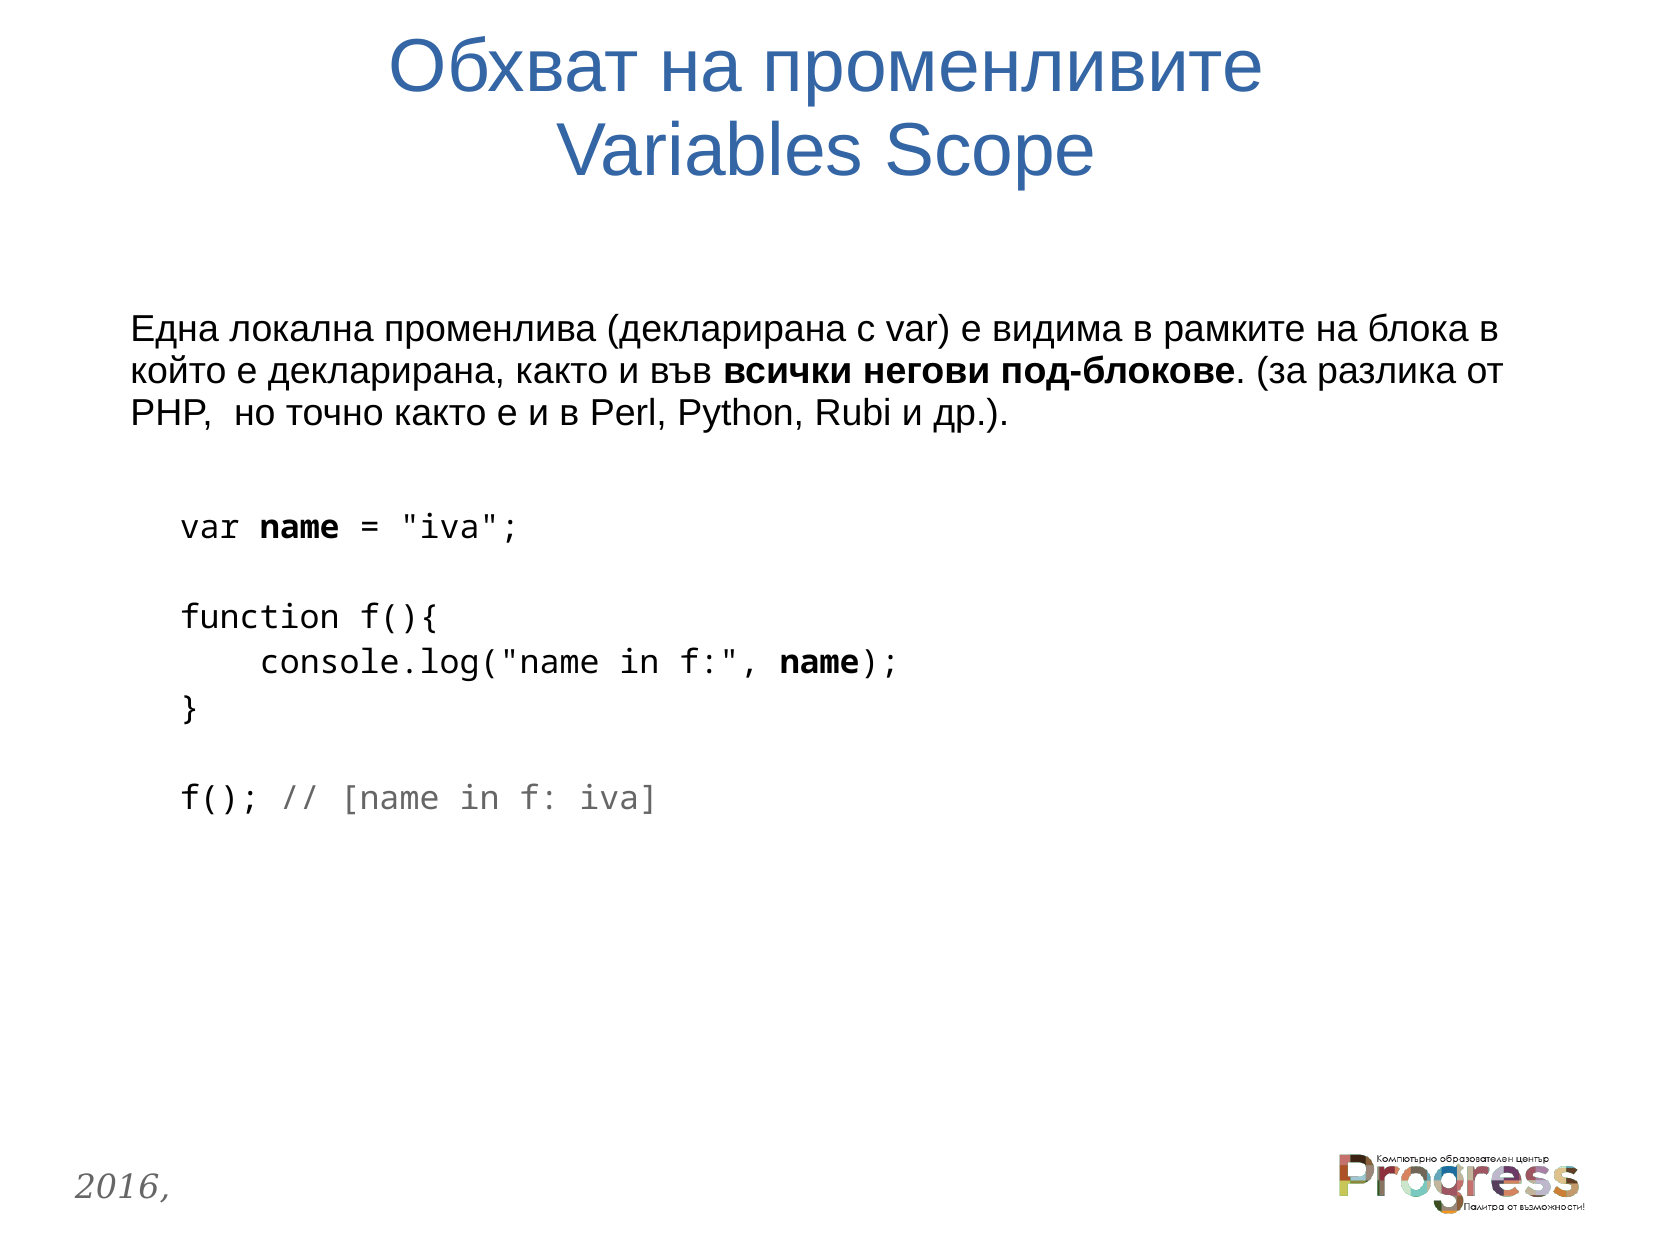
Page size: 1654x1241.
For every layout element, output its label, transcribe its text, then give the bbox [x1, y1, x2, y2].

text_box Една локална променлива (декларирана с var) е видима в рамките на блока в който е декларирана, както и във всички негови под-блокове. (за разлика от PHP, но точно както е и в Perl, Python, Rubi и др.). [115, 300, 1591, 451]
text_box var name = "iva"; function f(){ console.log("name in f:", name); } f(); // [name in f: iva] [165, 495, 1426, 976]
title Обхват на променливите Variables Scope [82, 23, 1571, 192]
picture [1339, 1153, 1591, 1214]
